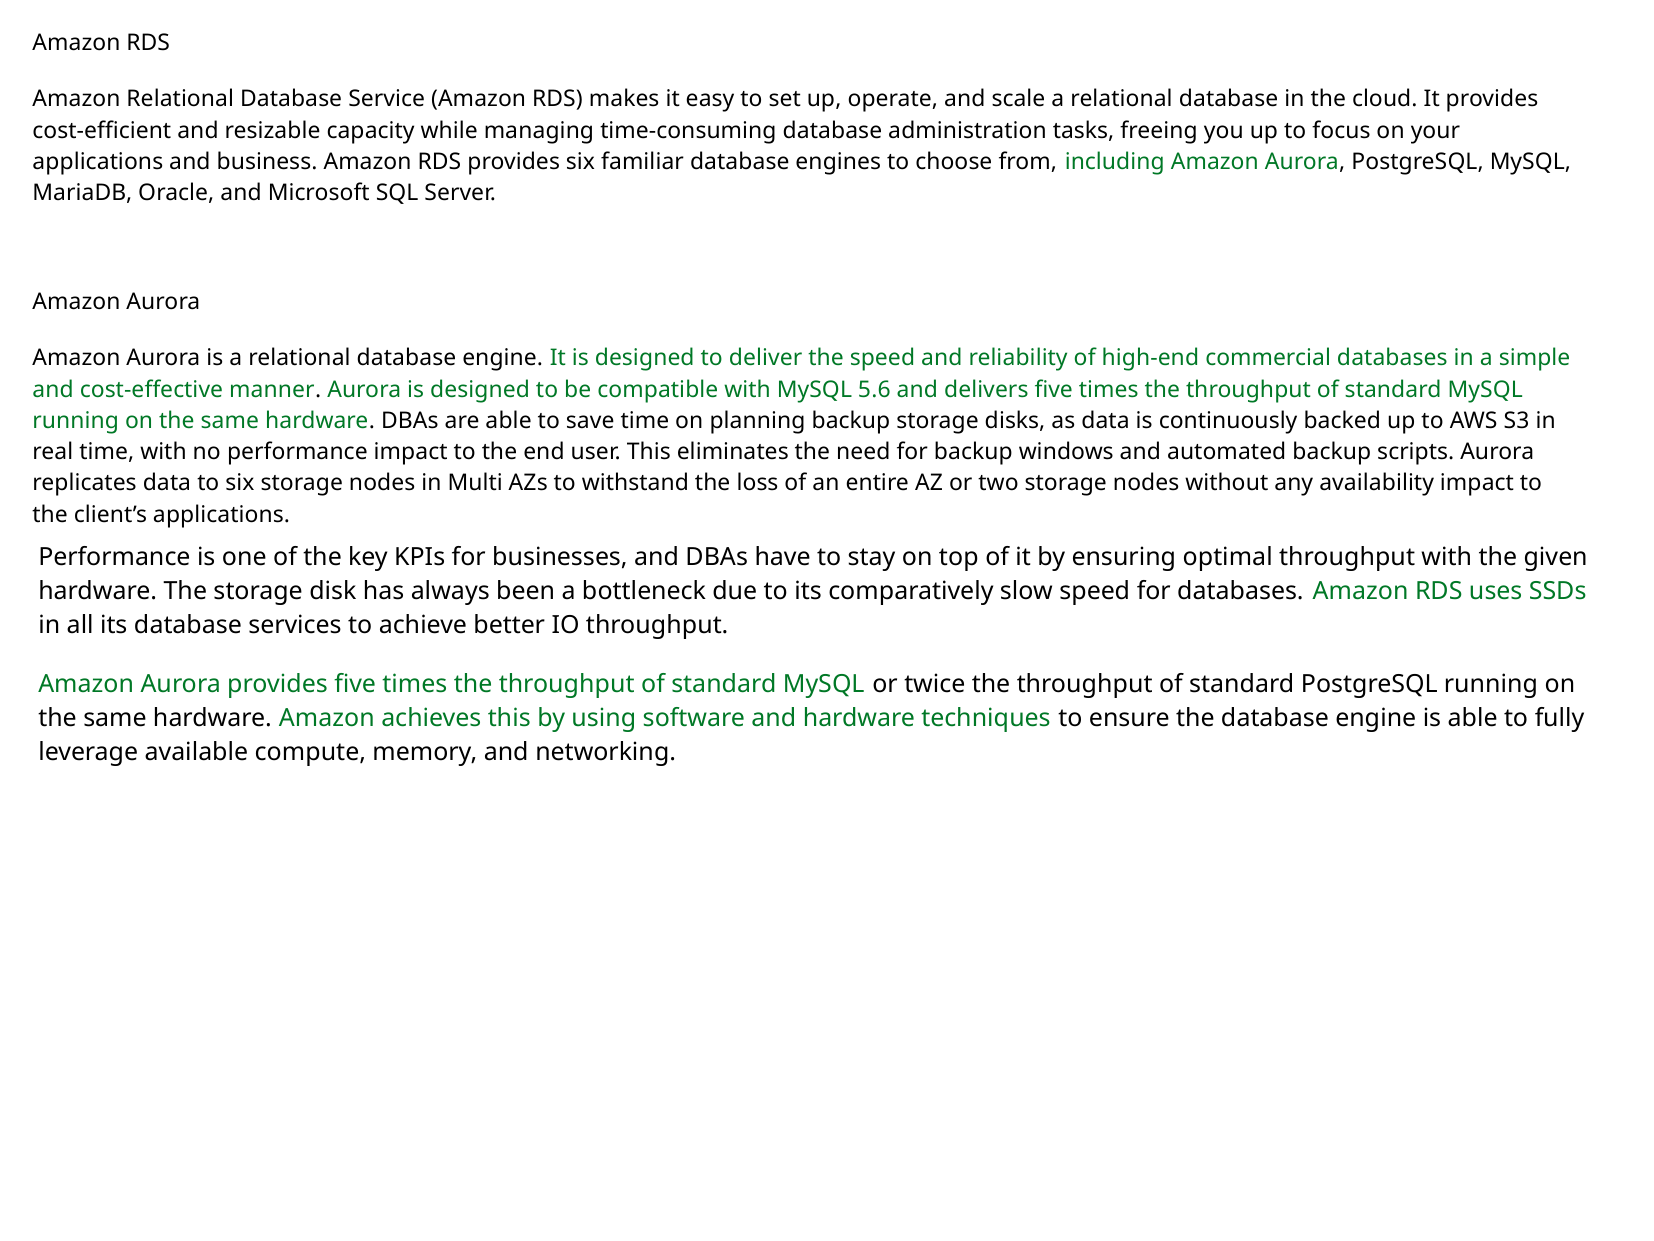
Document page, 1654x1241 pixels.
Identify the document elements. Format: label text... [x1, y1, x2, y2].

text_box Performance is one of the key KPIs for businesses, and DBAs have to stay on top of it by ensuring optimal throughput with the given hardware. The storage disk has always been a bottleneck due to its comparatively slow speed for databases. Amazon RDS uses SSDs in all its database services to achieve better IO throughput. Amazon Aurora provides five times the throughput of standard MySQL or twice the throughput of standard PostgreSQL running on the same hardware. Amazon achieves this by using software and hardware techniques to ensure the database engine is able to fully leverage available compute, memory, and networking. [23, 531, 1607, 750]
text_box Amazon RDS Amazon Relational Database Service (Amazon RDS) makes it easy to set up, operate, and scale a relational database in the cloud. It provides cost-efficient and resizable capacity while managing time-consuming database administration tasks, freeing you up to focus on your applications and business. Amazon RDS provides six familiar database engines to choose from, including Amazon Aurora, PostgreSQL, MySQL, MariaDB, Oracle, and Microsoft SQL Server. Amazon Aurora Amazon Aurora is a relational database engine. It is designed to deliver the speed and reliability of high-end commercial databases in a simple and cost-effective manner. Aurora is designed to be compatible with MySQL 5.6 and delivers five times the throughput of standard MySQL running on the same hardware. DBAs are able to save time on planning backup storage disks, as data is continuously backed up to AWS S3 in real time, with no performance impact to the end user. This eliminates the need for backup windows and automated backup scripts. Aurora replicates data to six storage nodes in Multi AZs to withstand the loss of an entire AZ or two storage nodes without any availability impact to the client’s applications. [17, 18, 1595, 486]
